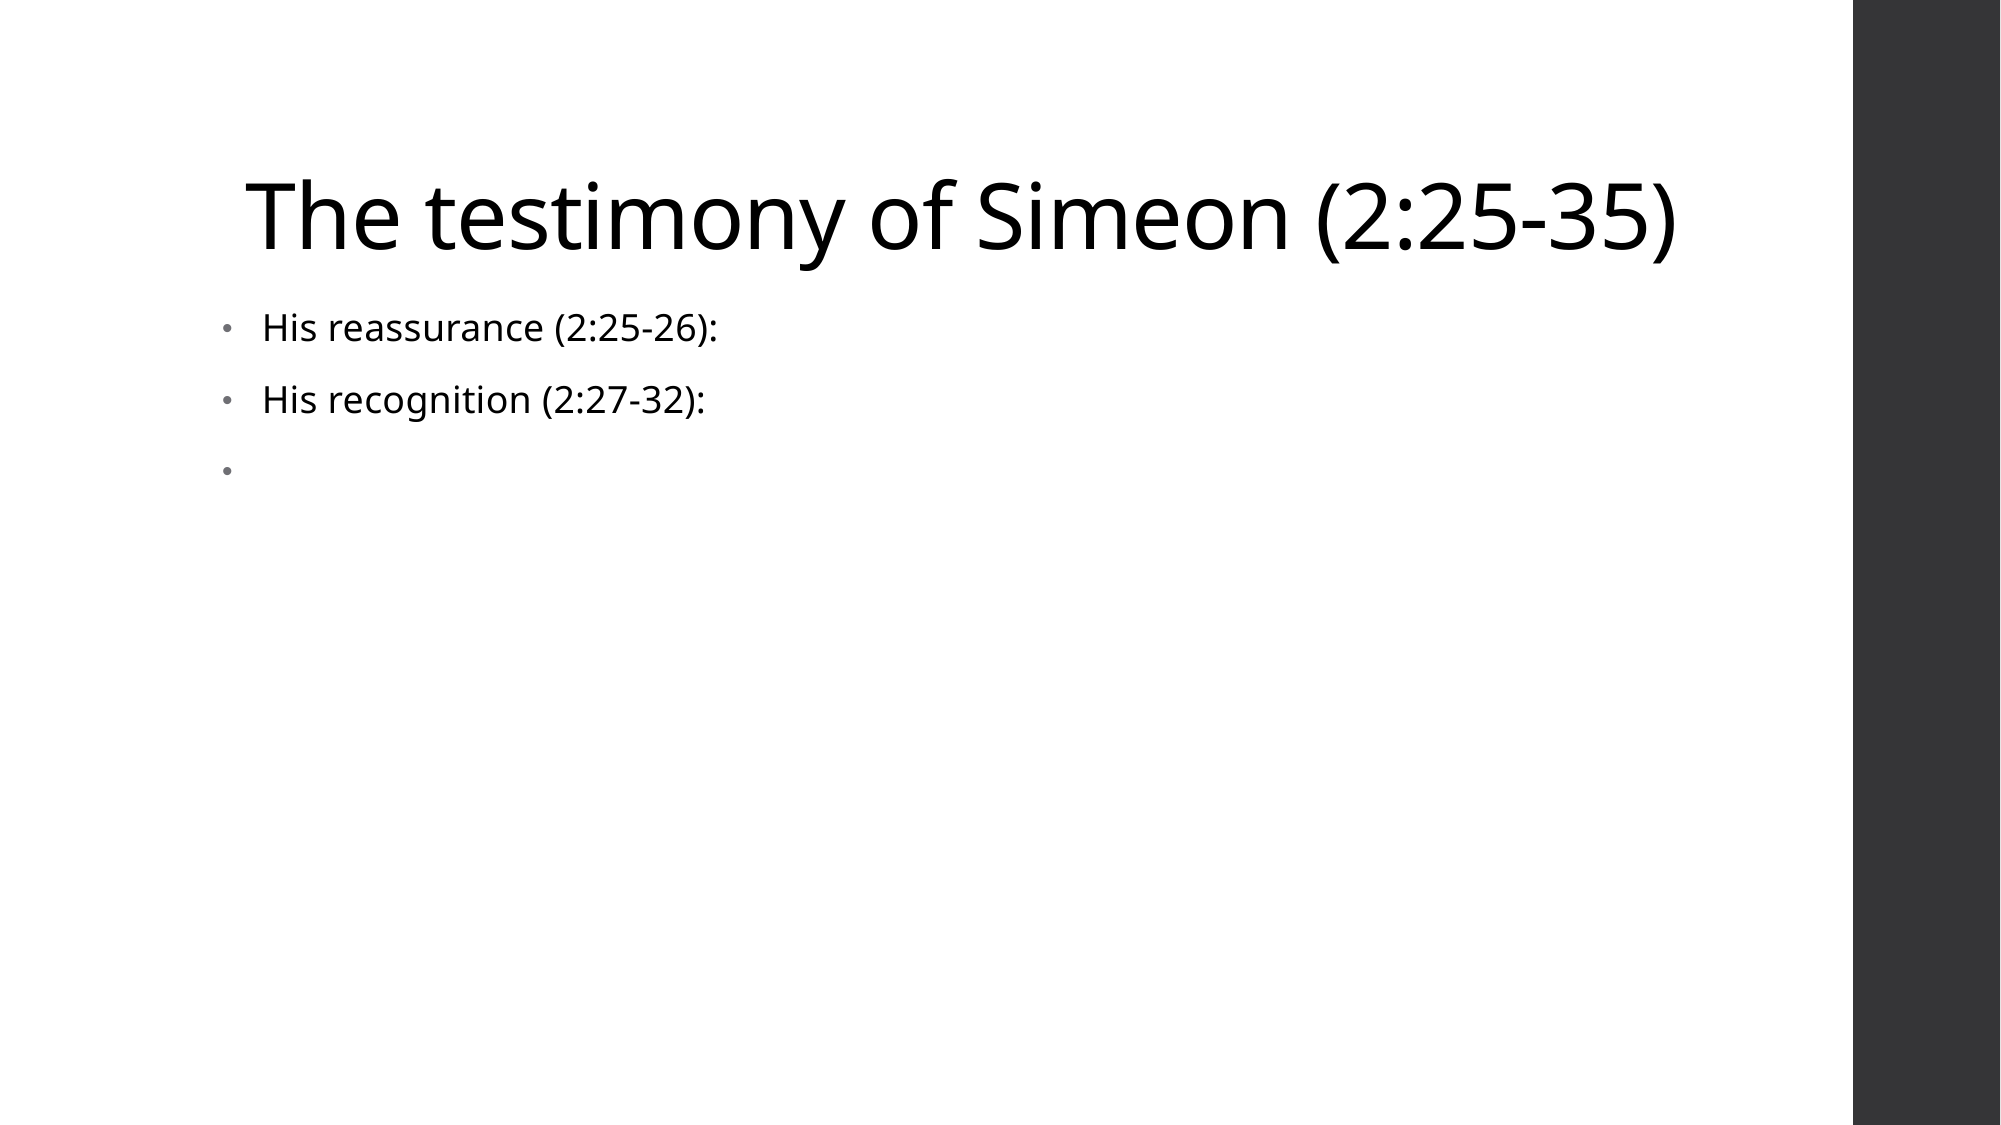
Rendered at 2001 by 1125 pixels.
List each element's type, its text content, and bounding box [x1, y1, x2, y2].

list His reassurance (2:25-26): His recognition (2:27-32): [206, 299, 1617, 1014]
title The testimony of Simeon (2:25-35) [206, 60, 1797, 278]
